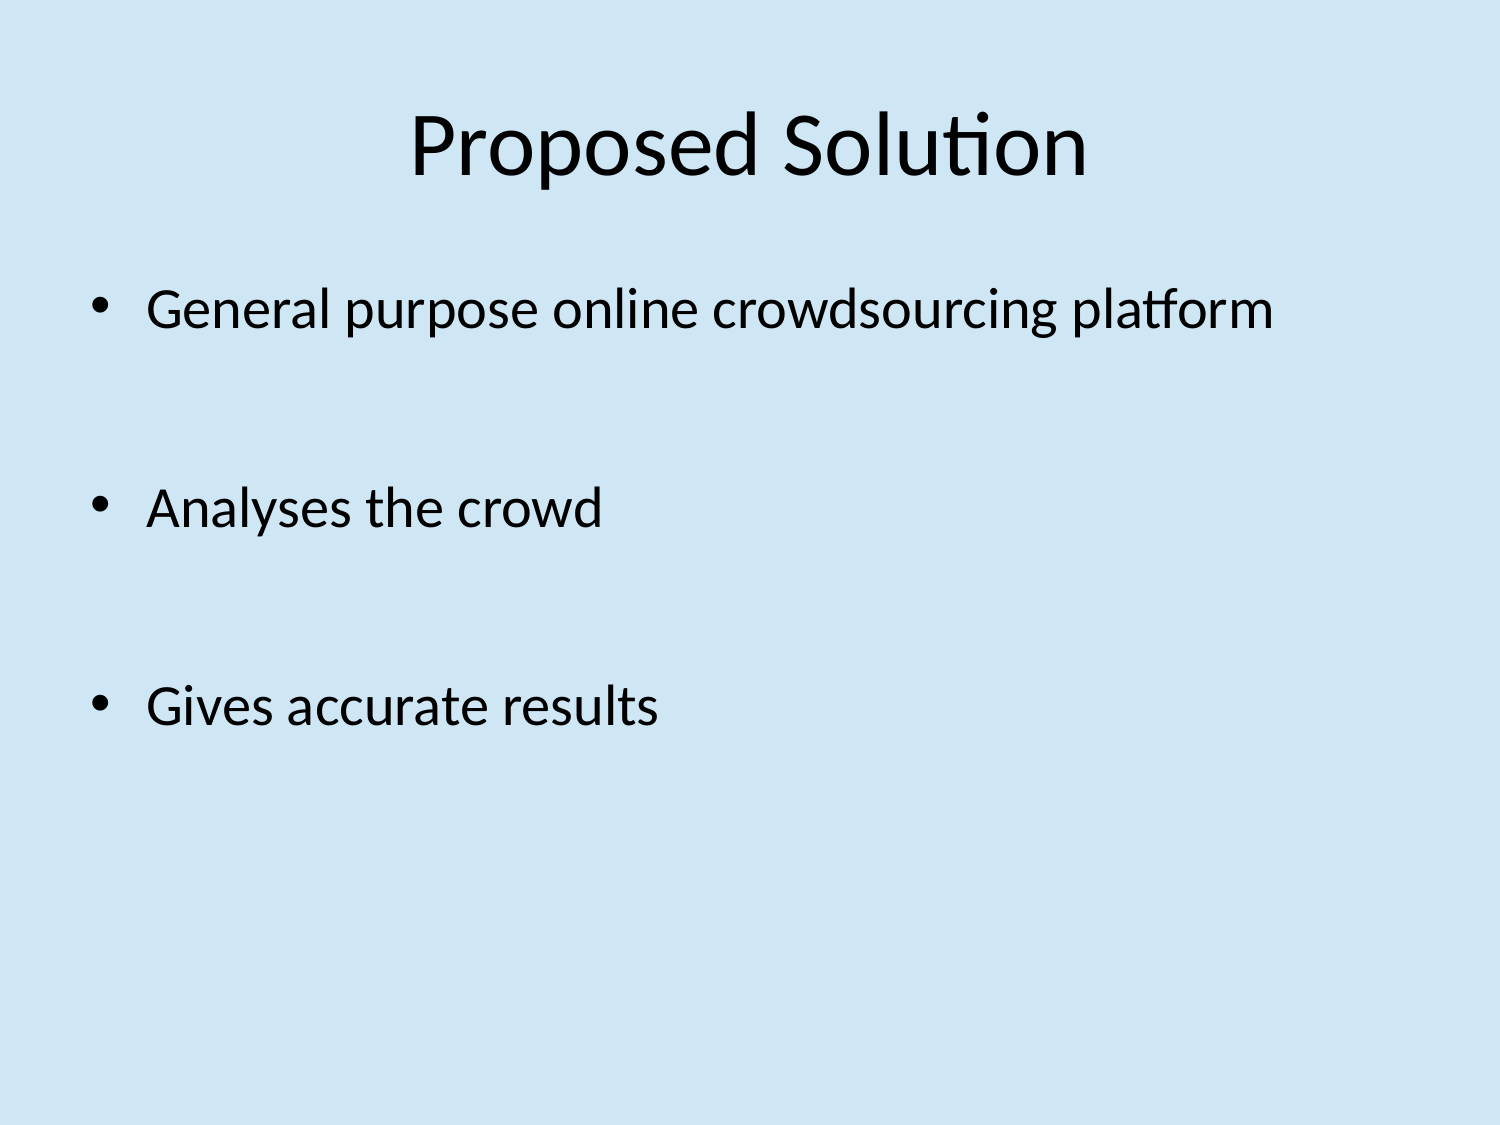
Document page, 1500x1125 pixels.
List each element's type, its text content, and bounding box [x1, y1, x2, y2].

list General purpose online crowdsourcing platform Analyses the crowd Gives accurate results [75, 262, 1425, 1005]
title Proposed Solution [75, 45, 1425, 233]
